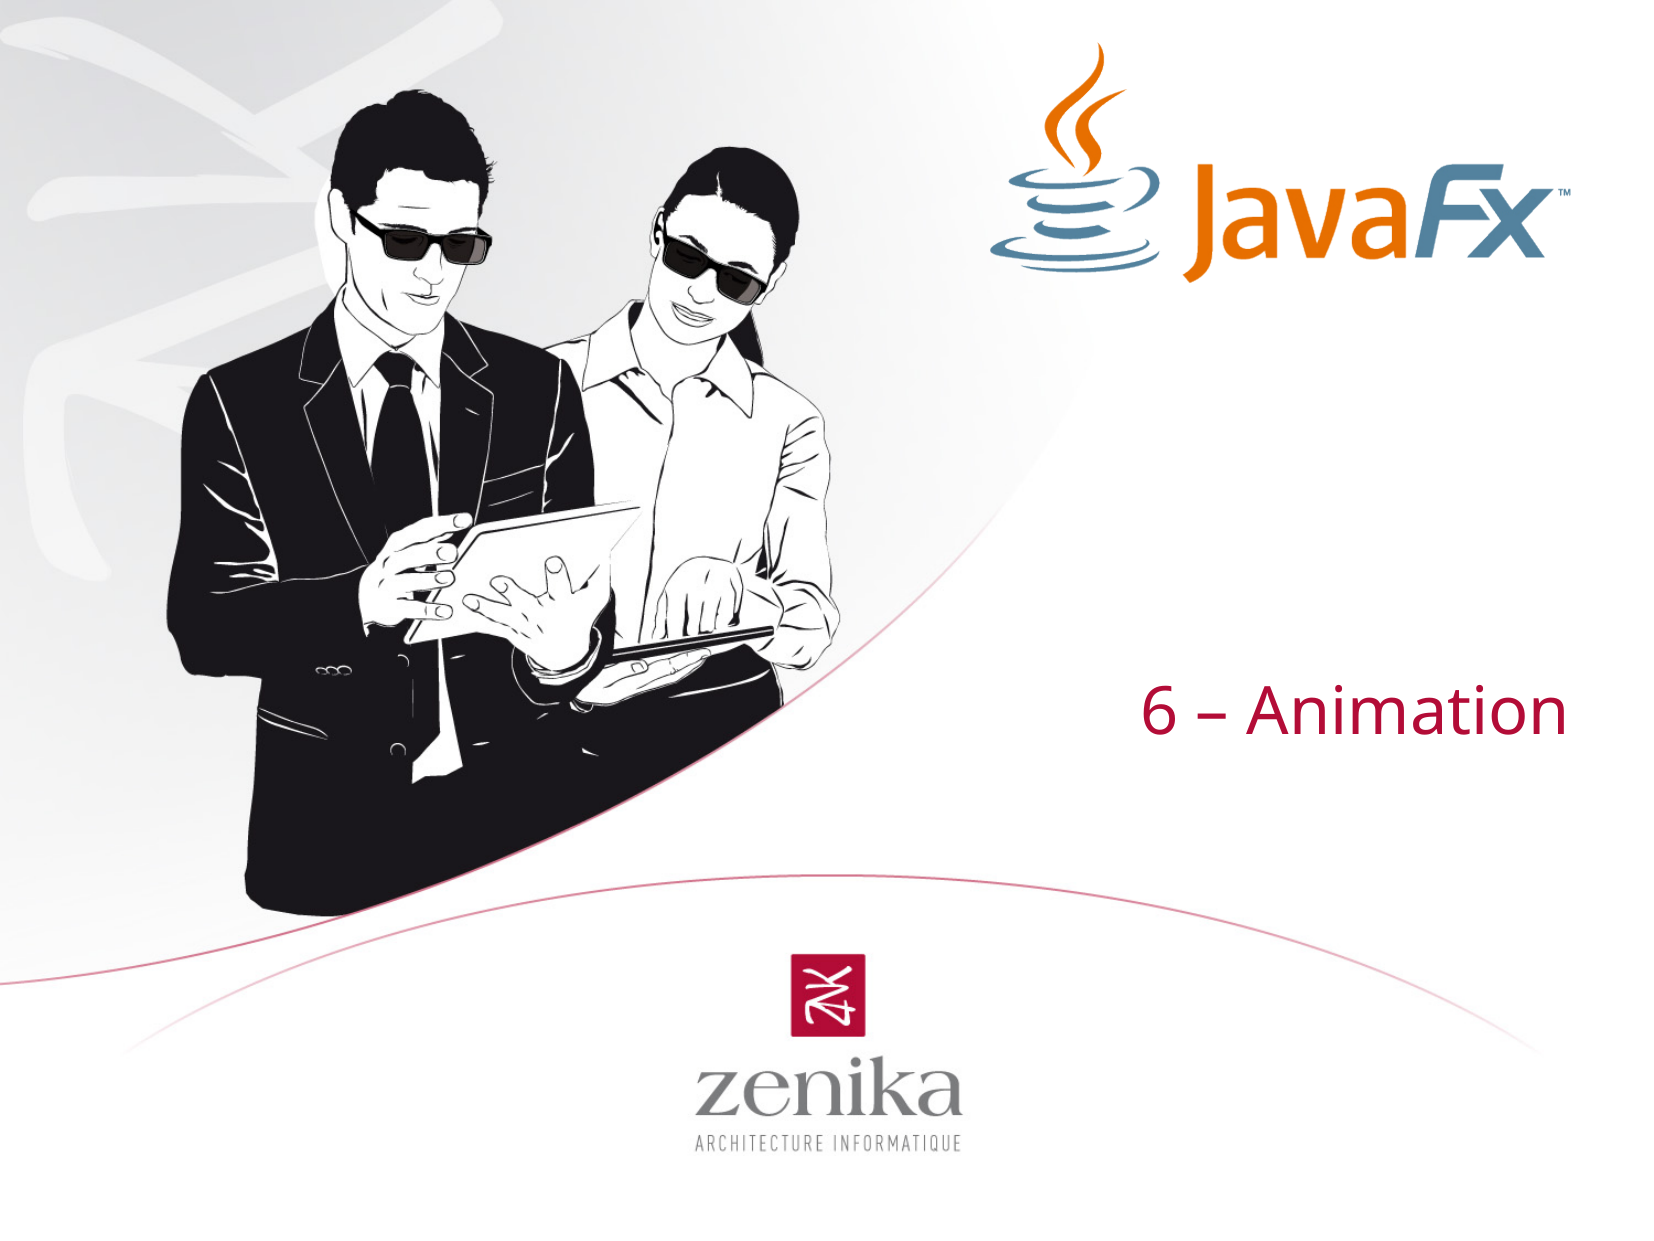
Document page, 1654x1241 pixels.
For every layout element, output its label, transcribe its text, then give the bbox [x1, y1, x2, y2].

title 6 – Animation [915, 531, 1571, 886]
picture [0, 0, 1654, 1241]
